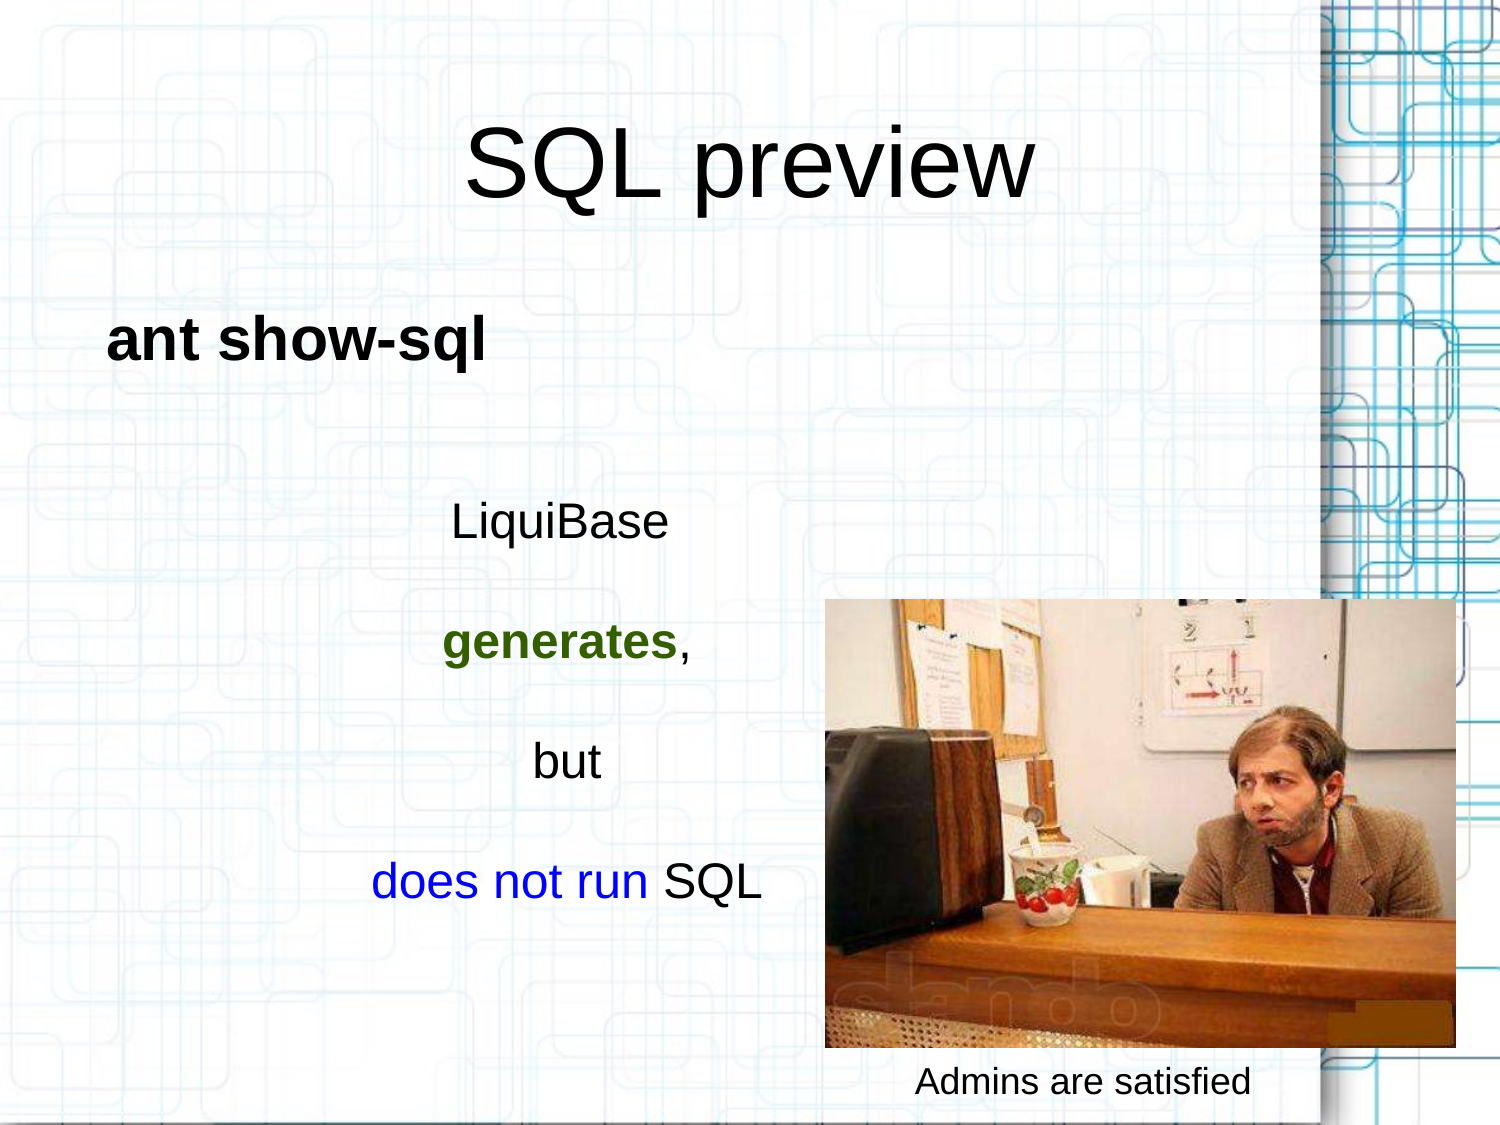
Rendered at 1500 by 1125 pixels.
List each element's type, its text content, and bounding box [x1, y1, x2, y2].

text_box ant show-sql [91, 283, 1352, 414]
title SQL preview [75, 45, 1425, 233]
picture [0, 0, 1500, 1125]
text_box Admins are satisfied [900, 1053, 1342, 1111]
list LiquiBase generates, but does not run SQL [69, 413, 1066, 1078]
